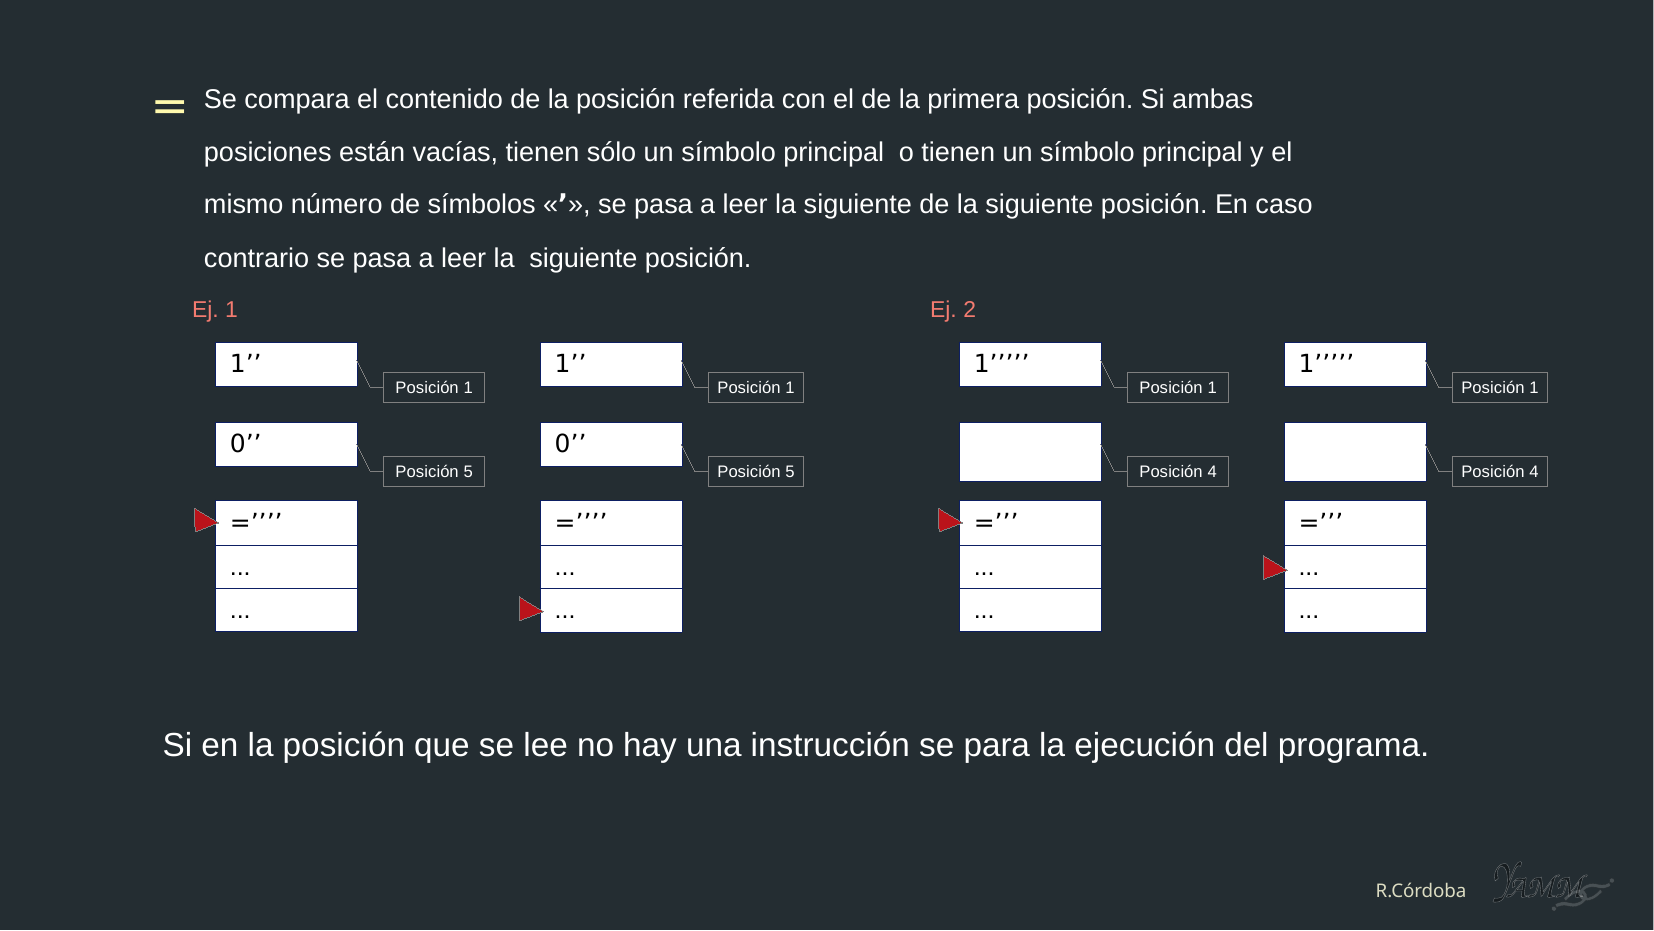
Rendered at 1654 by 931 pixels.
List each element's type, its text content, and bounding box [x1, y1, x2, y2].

table_header 1’’’’’ [960, 343, 1101, 386]
table_header [1285, 423, 1426, 481]
table_cell ... [1285, 546, 1426, 588]
table_cell ... [1285, 589, 1426, 632]
text_box Posición 5 [708, 456, 804, 487]
table_header 0’’ [541, 423, 682, 466]
table_cell ... [960, 546, 1101, 588]
text_box Posición 5 [383, 456, 485, 487]
table_cell ... [216, 589, 357, 631]
table_cell ... [541, 546, 682, 588]
text_box = [135, 71, 204, 140]
table_cell ... [960, 589, 1101, 631]
text_box Posición 1 [1127, 372, 1229, 403]
text_box [194, 508, 219, 532]
table_cell ... [216, 546, 357, 588]
text_box Ej. 2 [915, 289, 992, 330]
table_header =’’’ [1285, 501, 1426, 545]
text_box Posición 4 [1127, 456, 1229, 487]
text_box Ej. 1 [177, 289, 253, 330]
text_box Posición 1 [383, 372, 485, 403]
text_box [1263, 555, 1288, 580]
text_box [519, 596, 544, 621]
text_box Posición 1 [1452, 372, 1548, 403]
text_box [938, 508, 963, 532]
table_header 1’’’’’ [1285, 343, 1426, 386]
table_header [960, 423, 1101, 481]
text_box Se compara el contenido de la posición referida con el de la primera posición. Si ambas posiciones están vacías, tienen sólo un símbolo principal o tienen un símbolo principal y el mismo número de símbolos «’», se pasa a leer la siguiente de la siguiente posición. En caso contrario se pasa a leer la siguiente posición. [189, 53, 1353, 281]
table_header 1’’ [541, 343, 682, 386]
table_header =’’’ [960, 501, 1101, 545]
table_header 0’’ [216, 423, 357, 466]
table_header 1’’ [216, 343, 357, 386]
text_box Posición 1 [708, 372, 804, 403]
text_box Si en la posición que se lee no hay una instrucción se para la ejecución del programa. [147, 702, 1471, 780]
table_cell ... [541, 589, 682, 632]
table_header =’’’’ [541, 501, 682, 545]
text_box Posición 4 [1452, 456, 1548, 487]
table_header =’’’’ [216, 501, 357, 545]
